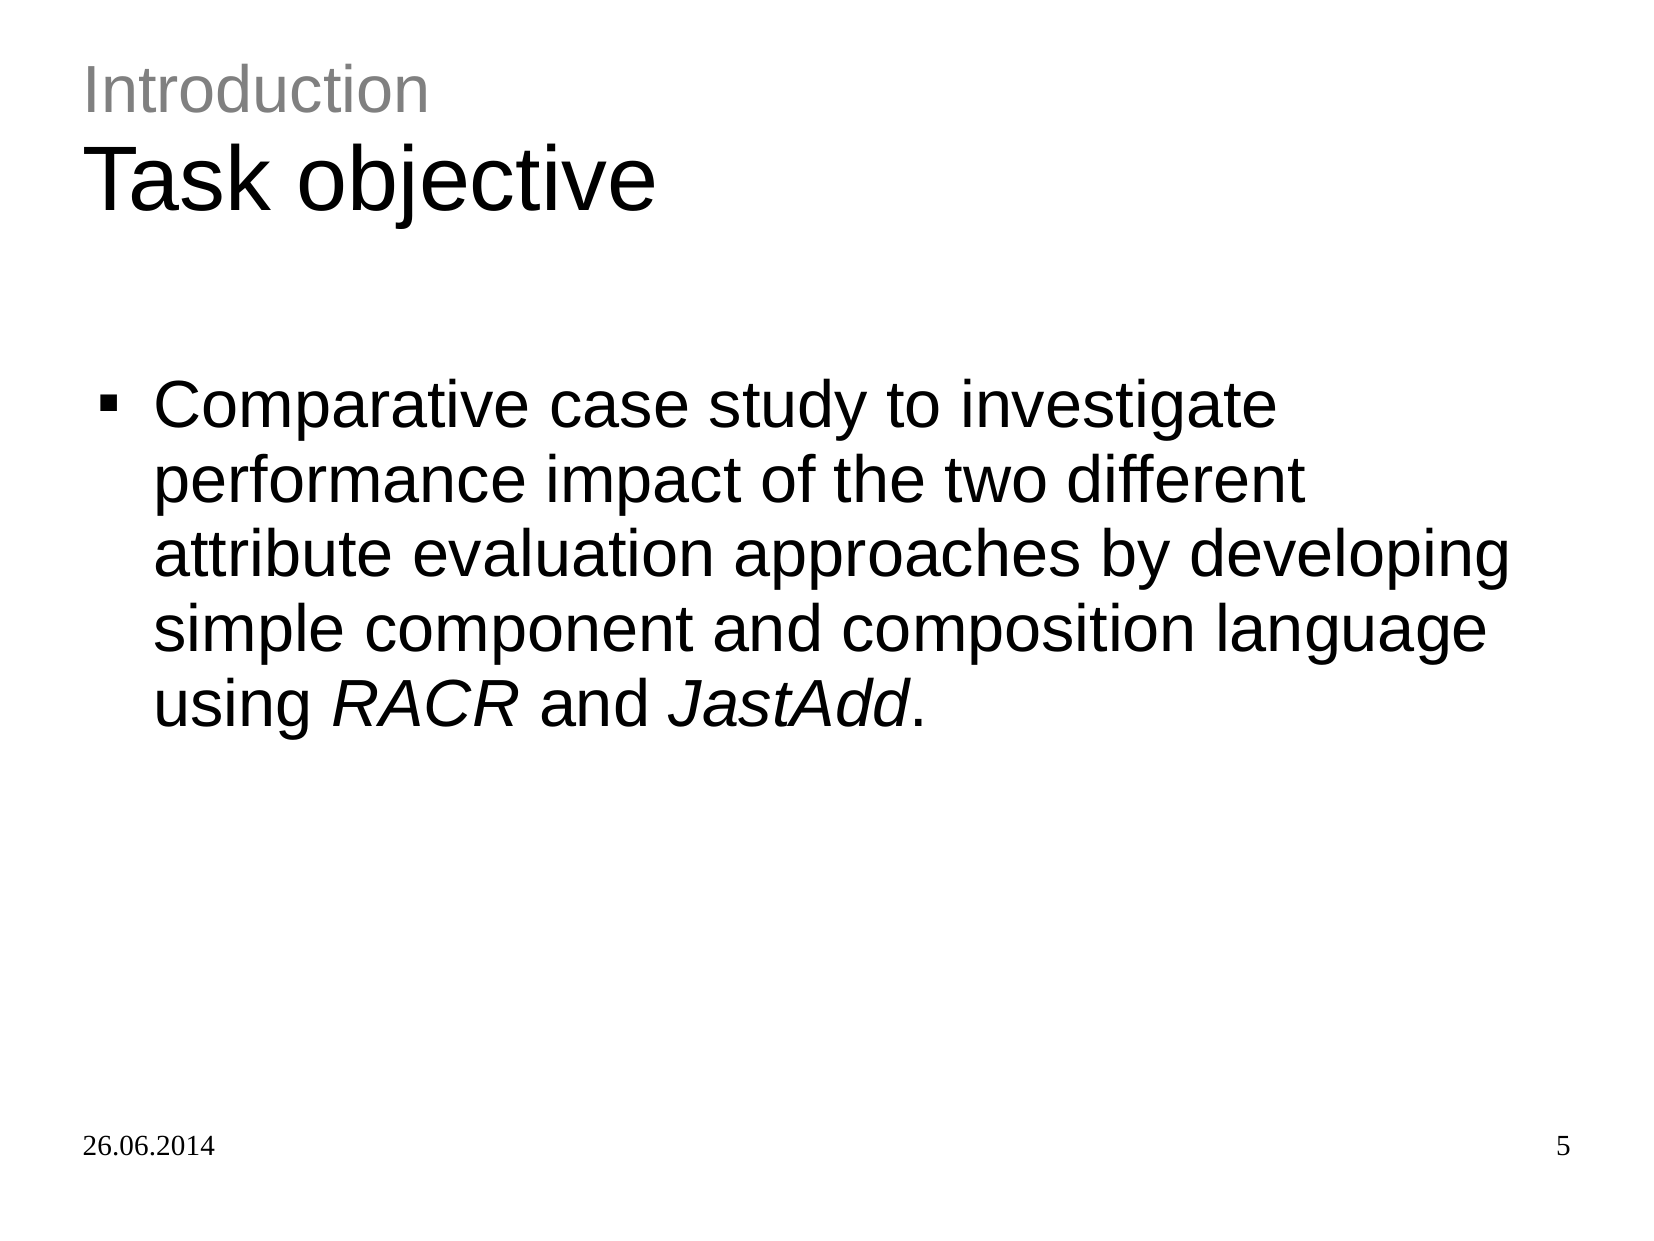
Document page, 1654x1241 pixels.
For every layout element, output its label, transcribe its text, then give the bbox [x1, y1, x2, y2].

list Comparative case study to investigate performance impact of the two different attribute evaluation approaches by developing simple component and composition language using RACR and JastAdd. [82, 366, 1538, 1087]
title Introduction Task objective [82, 37, 1571, 245]
